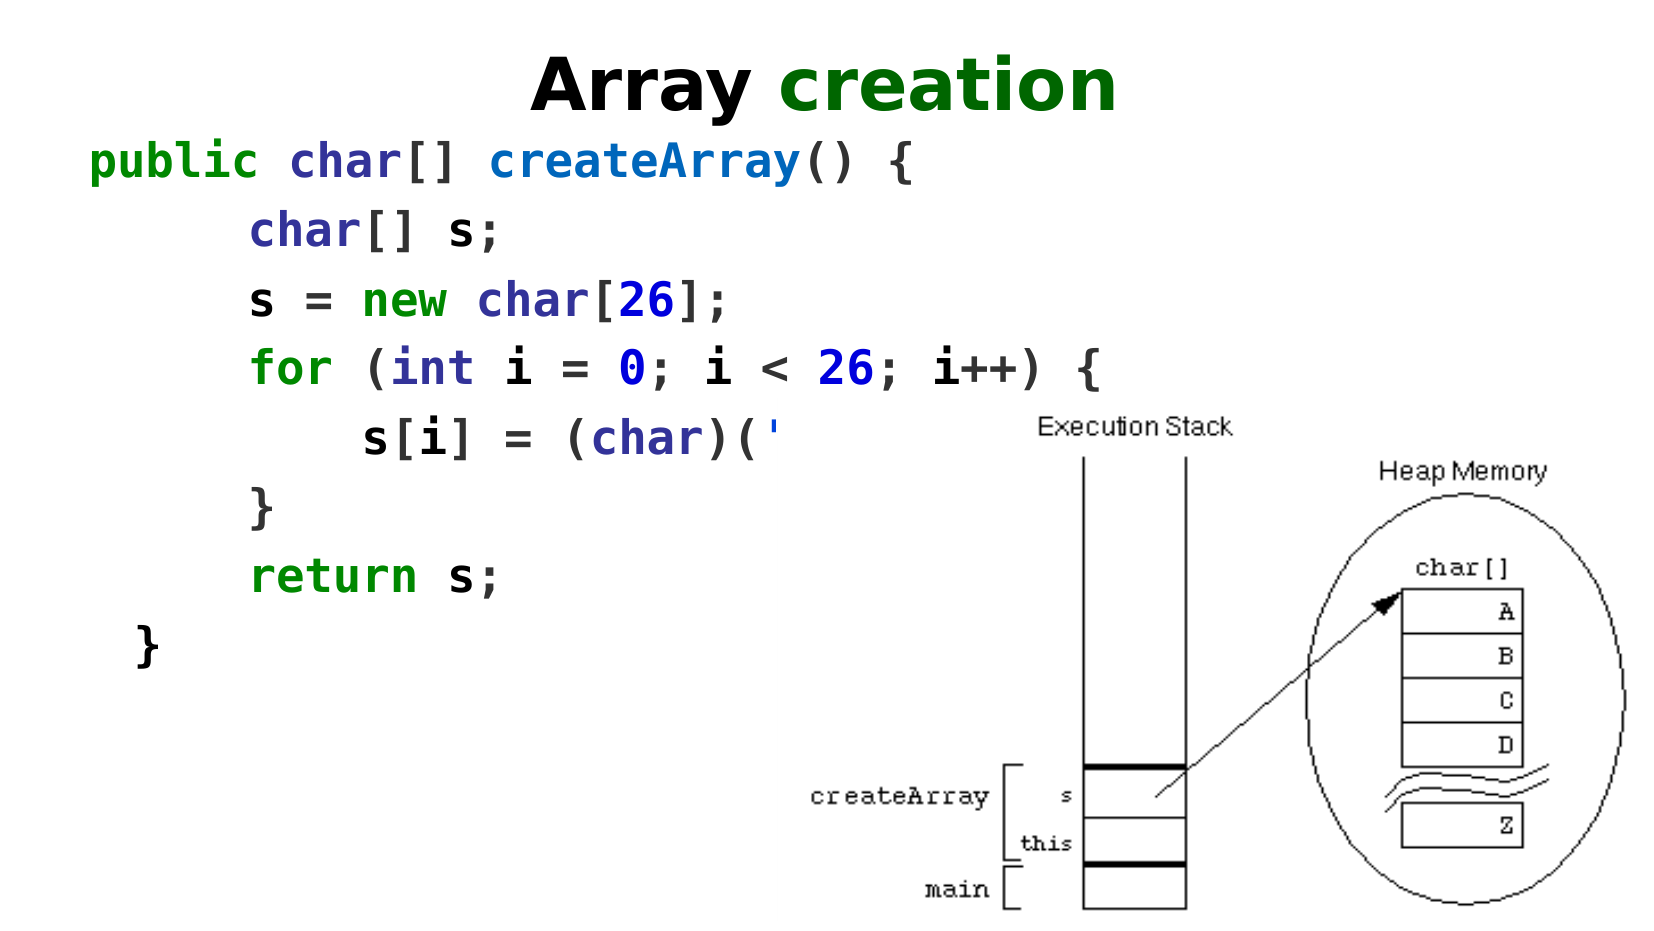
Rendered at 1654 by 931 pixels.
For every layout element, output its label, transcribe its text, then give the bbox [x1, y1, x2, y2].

picture [776, 398, 1645, 922]
list public char[] createArray() { char[] s; s = new char[26]; for (int i = 0; i < 26; i++) { s[i] = (char)('A'+i); } return s; } [21, 133, 1477, 674]
title Array creation [80, 42, 1569, 128]
